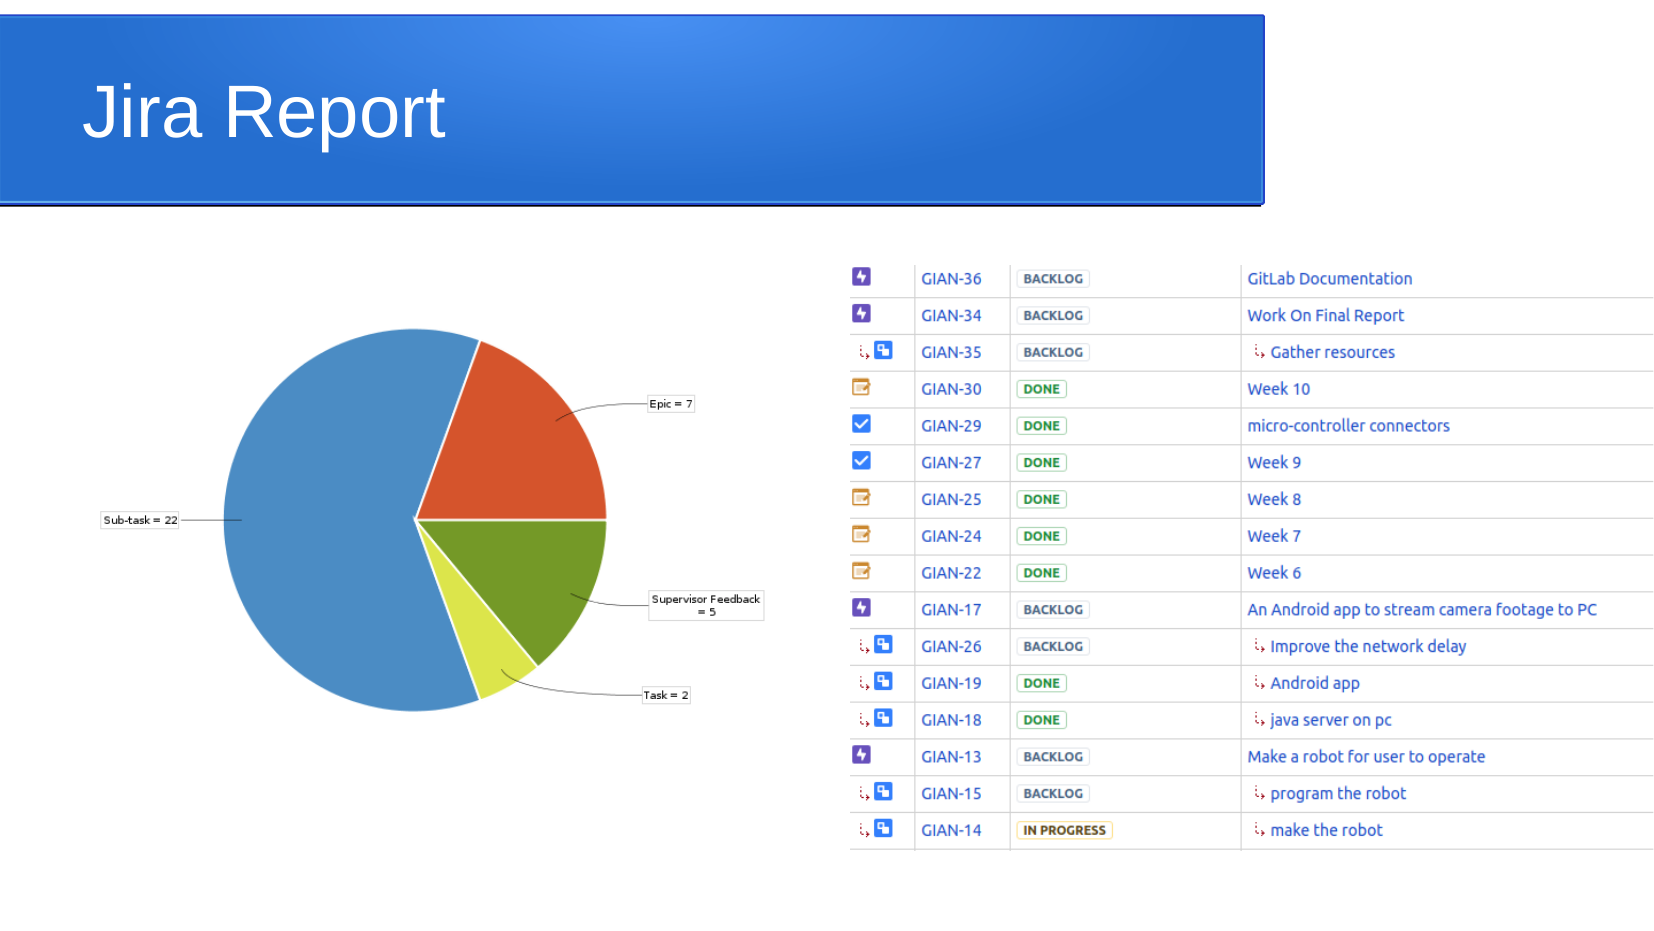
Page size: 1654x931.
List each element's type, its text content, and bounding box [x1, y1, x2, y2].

title Jira Report [82, 35, 1235, 189]
picture [850, 265, 1654, 851]
picture [0, 224, 804, 826]
